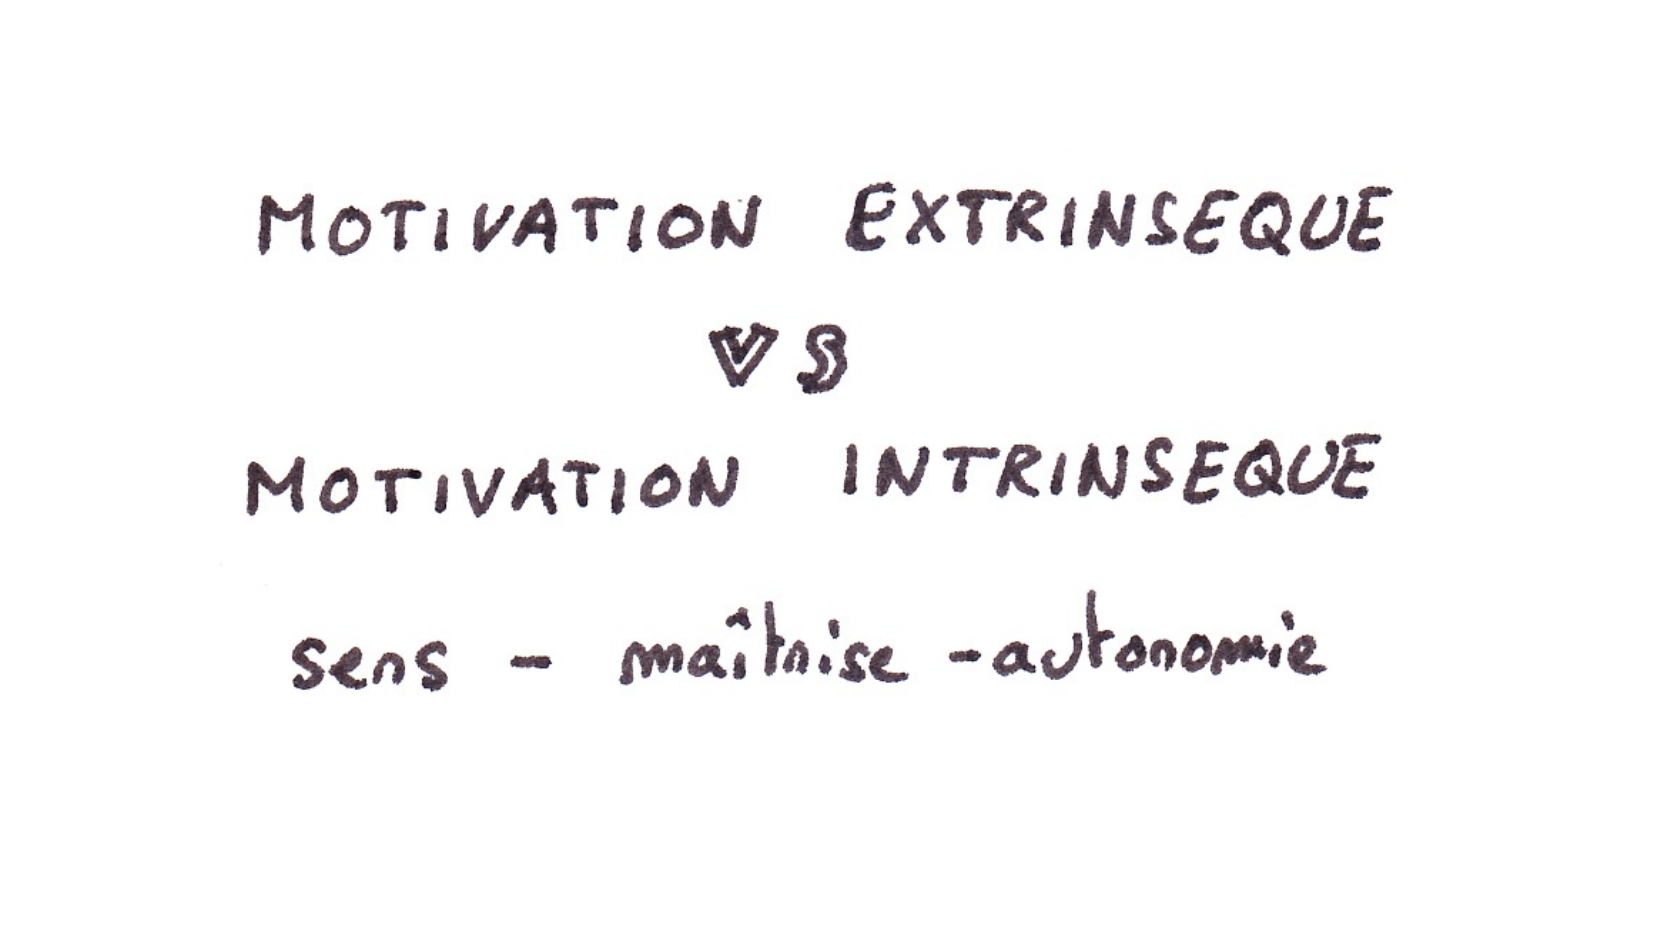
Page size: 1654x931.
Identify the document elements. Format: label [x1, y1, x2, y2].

picture [129, 135, 1501, 781]
